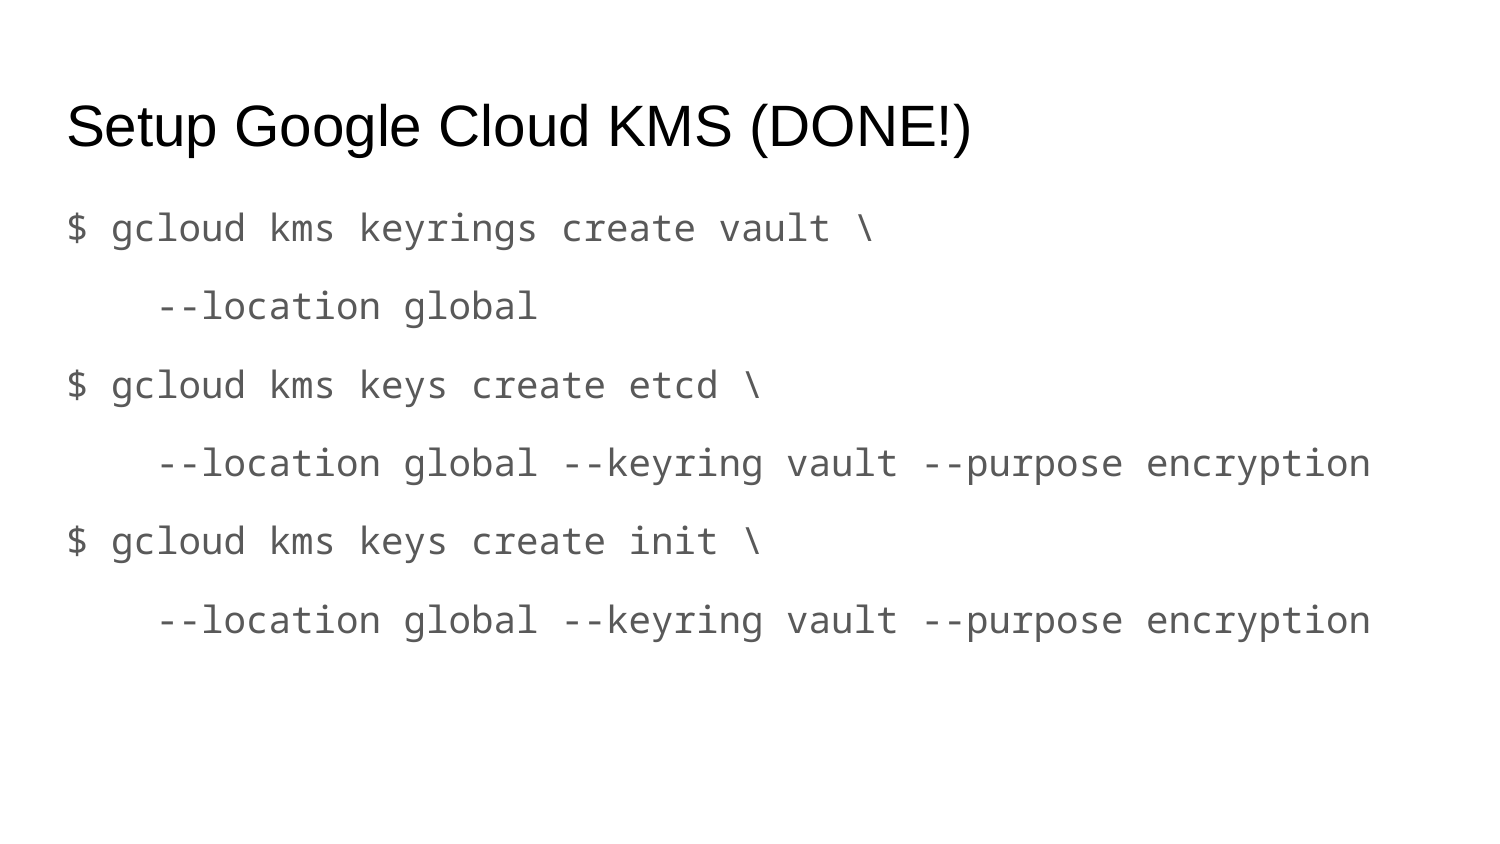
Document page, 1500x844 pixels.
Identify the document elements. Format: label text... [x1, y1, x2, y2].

list $ gcloud kms keyrings create vault \ --location global $ gcloud kms keys create etcd \ --location global --keyring vault --purpose encryption $ gcloud kms keys create init \ --location global --keyring vault --purpose encryption [51, 189, 1449, 750]
title Setup Google Cloud KMS (DONE!) [51, 72, 1449, 167]
